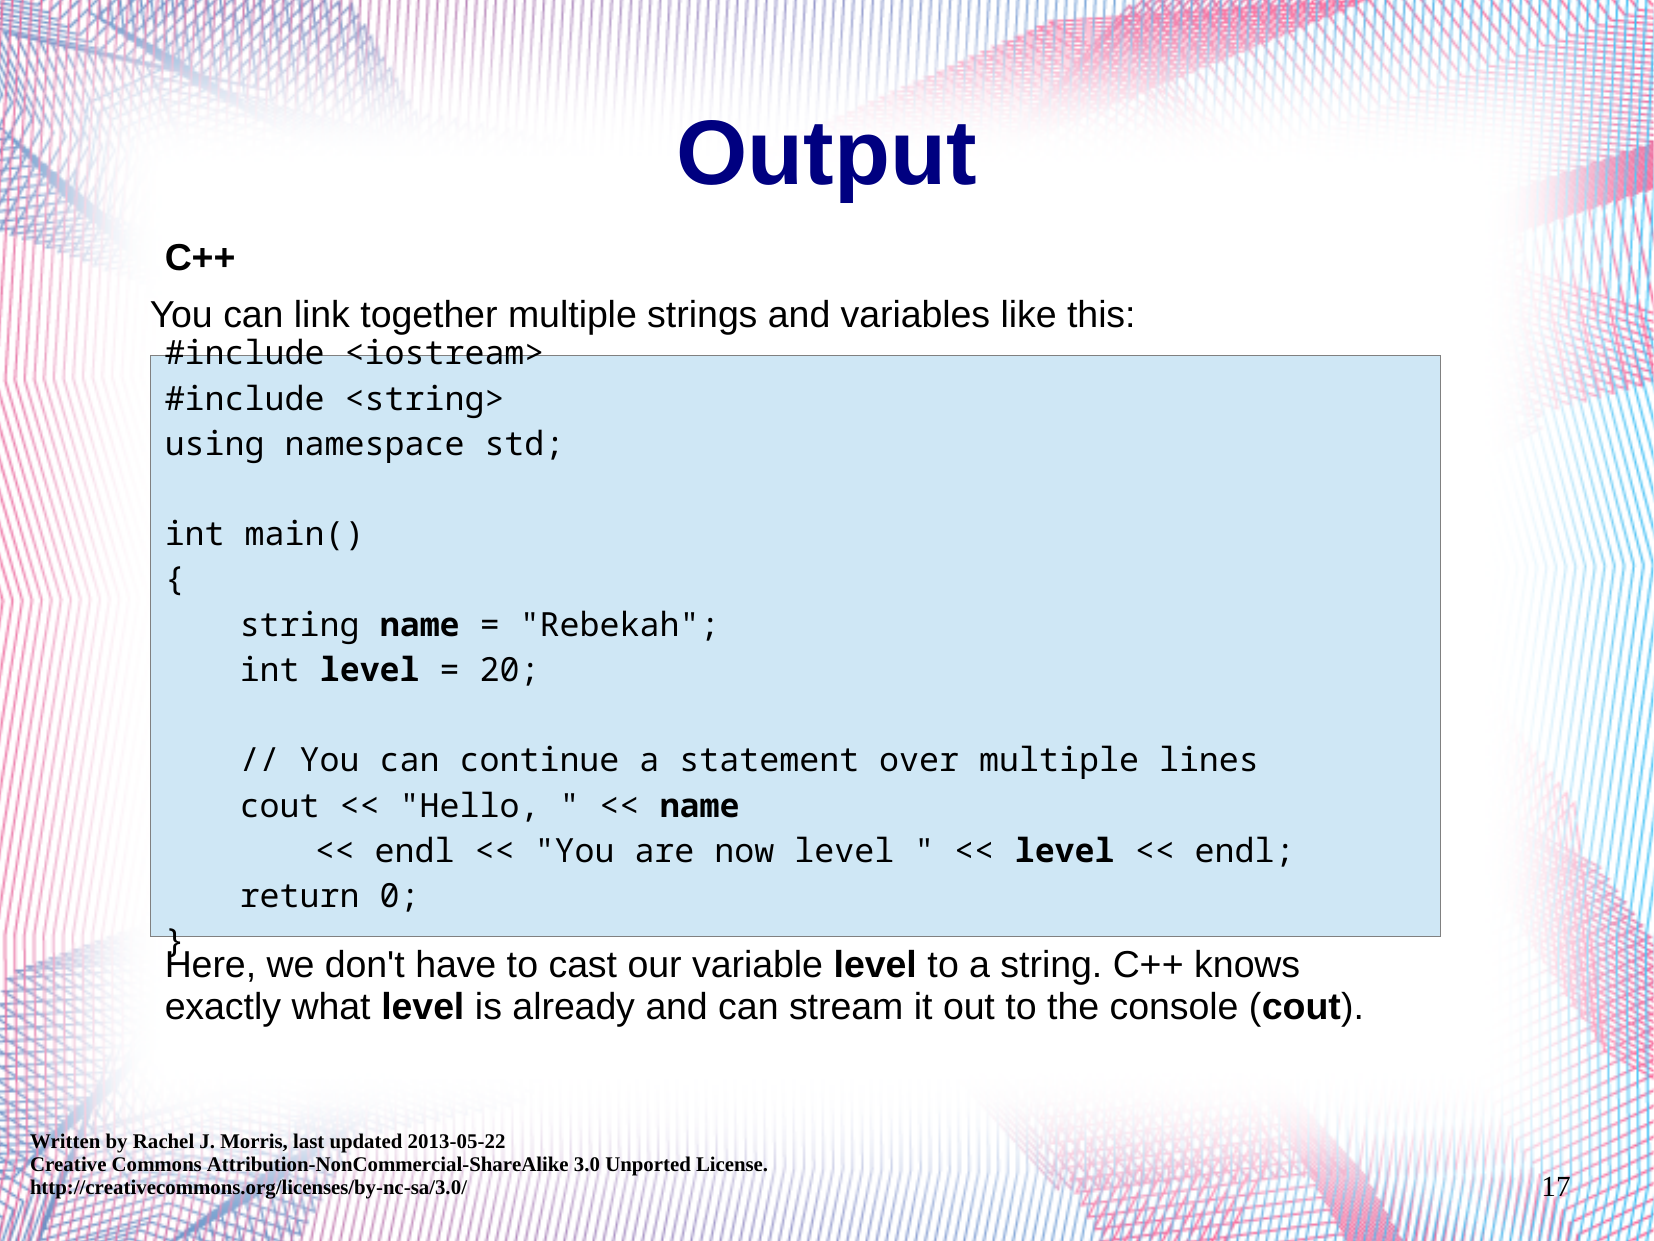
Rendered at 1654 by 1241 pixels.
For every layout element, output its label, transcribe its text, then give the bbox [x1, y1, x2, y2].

text_box #include <iostream> #include <string> using namespace std; int main() { string name = "Rebekah"; int level = 20; // You can continue a statement over multiple lines cout << "Hello, " << name << endl << "You are now level " << level << endl; return 0; } [150, 355, 1441, 936]
picture [0, 0, 1654, 1241]
text_box You can link together multiple strings and variables like this: [135, 286, 1471, 344]
text_box C++ [150, 229, 751, 286]
text_box Here, we don't have to cast our variable level to a string. C++ knows exactly what level is already and can stream it out to the console (cout). [150, 936, 1441, 1036]
title Output [82, 49, 1571, 257]
